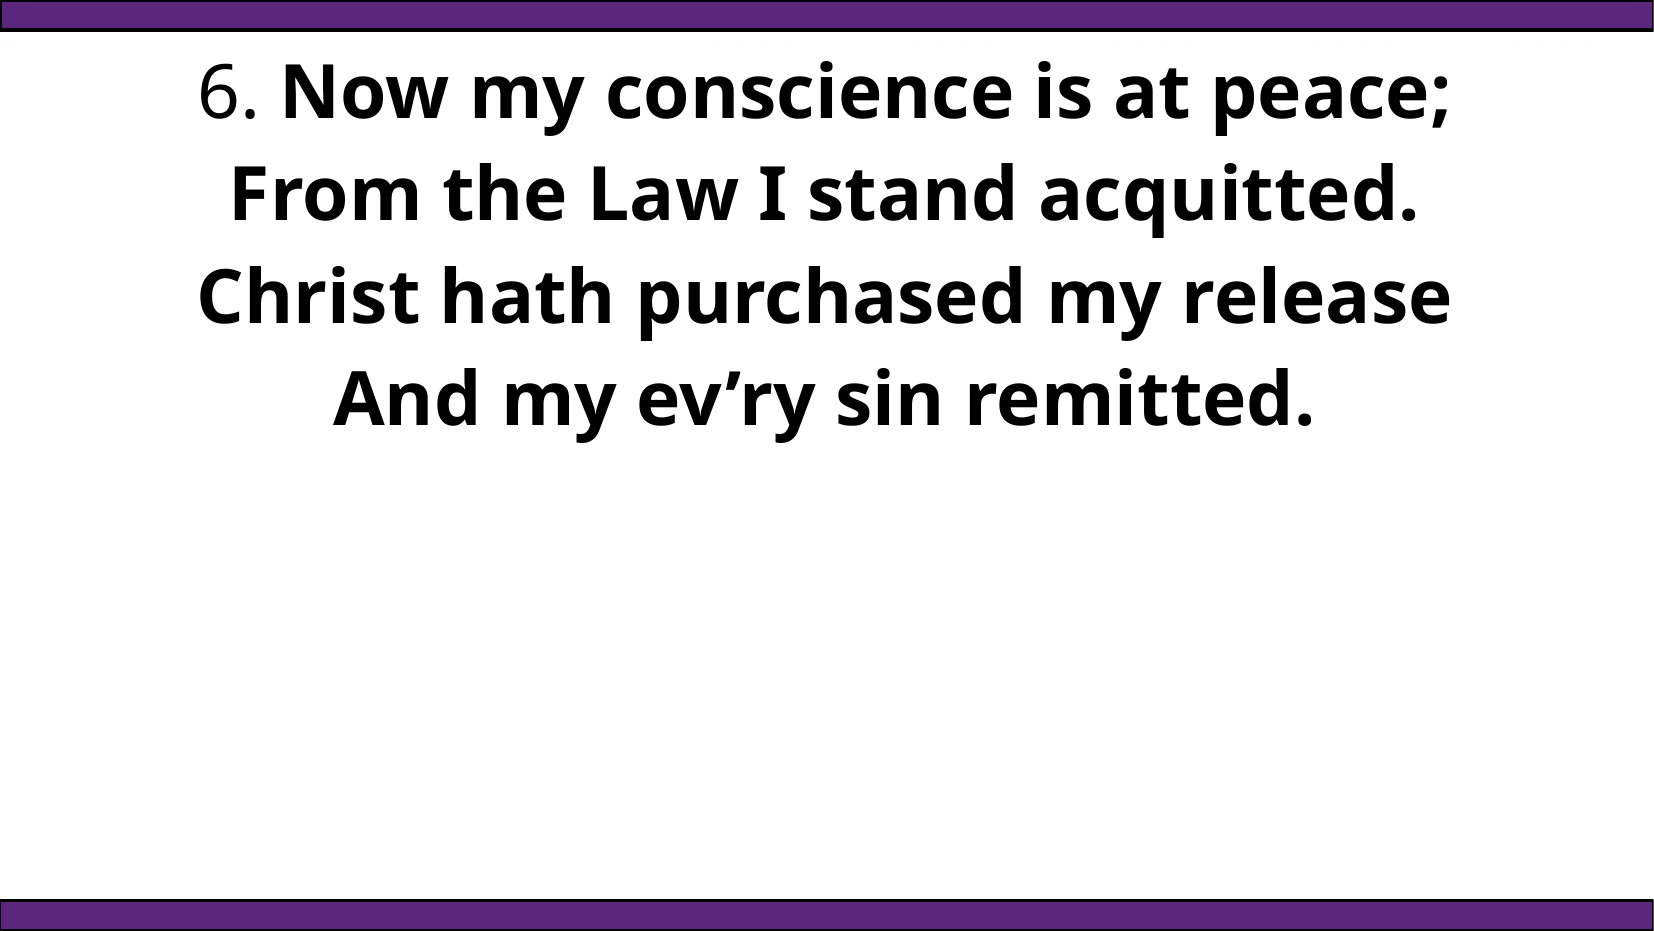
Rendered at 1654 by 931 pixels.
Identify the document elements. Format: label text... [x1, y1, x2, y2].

text_box [0, 900, 1654, 931]
text_box 6. Now my conscience is at peace; From the Law I stand acquitted. Christ hath purchased my release And my ev’ry sin remitted. [60, 30, 1591, 445]
text_box [0, 0, 1654, 31]
picture [0, 31, 1654, 900]
